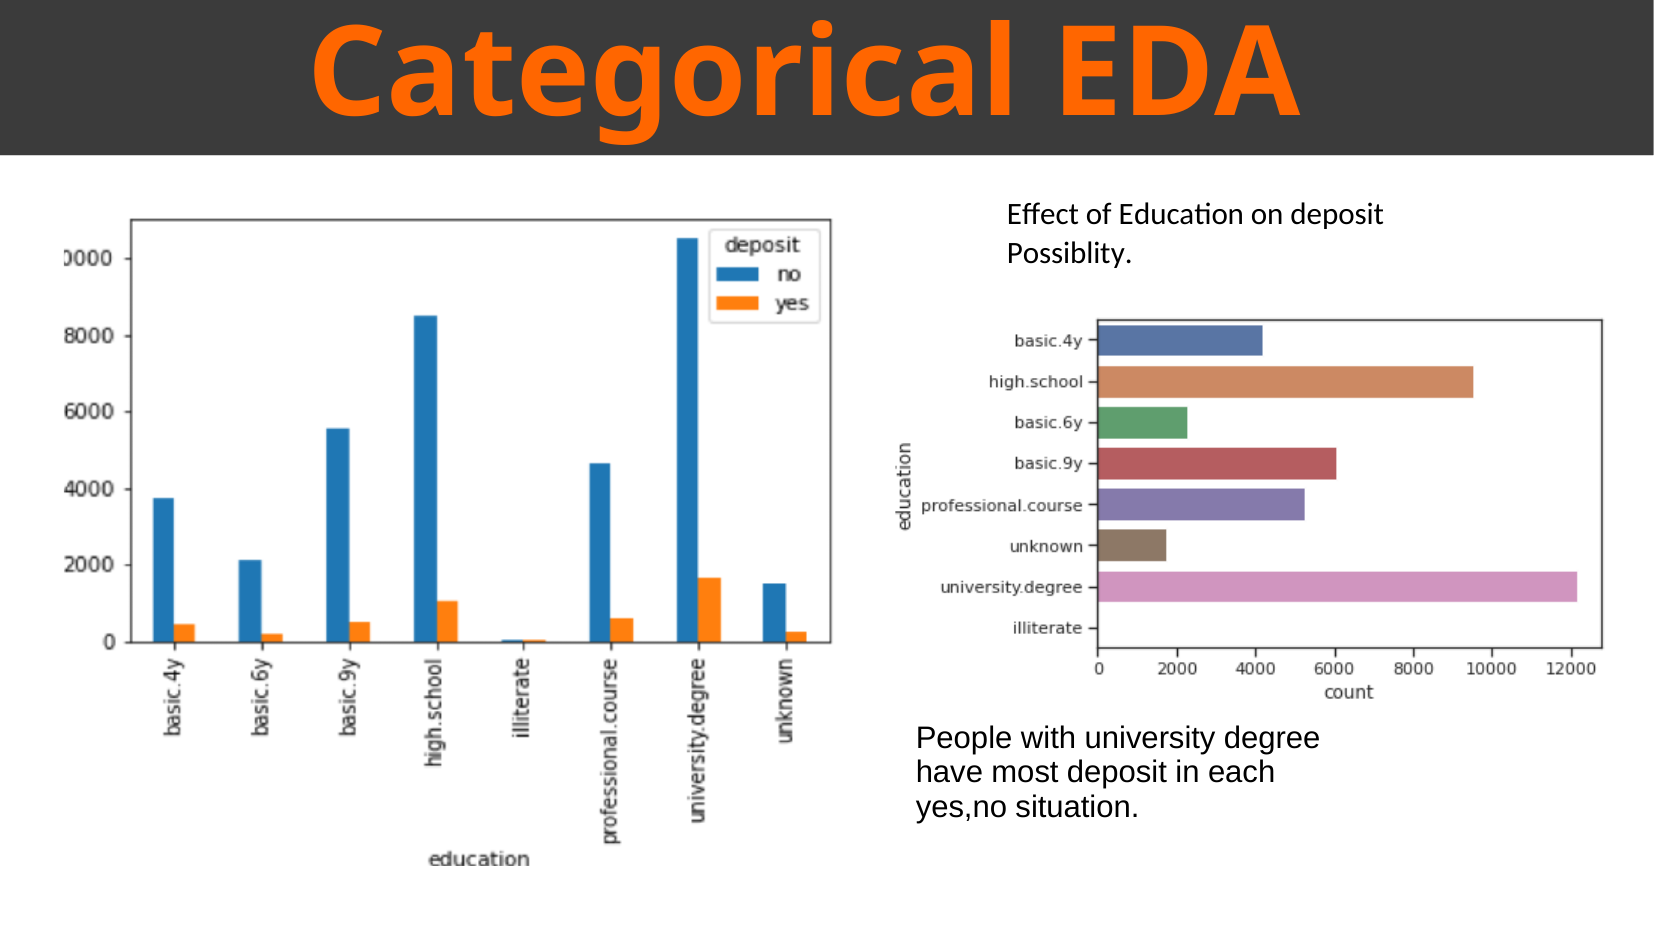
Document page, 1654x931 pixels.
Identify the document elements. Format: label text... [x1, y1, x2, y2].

text_box Categorical EDA [0, 0, 1654, 156]
picture [885, 309, 1612, 714]
text_box People with university degree have most deposit in each yes,no situation. [901, 713, 1351, 832]
text_box Effect of Education on deposit Possiblity. [992, 186, 1520, 309]
picture [63, 210, 867, 866]
